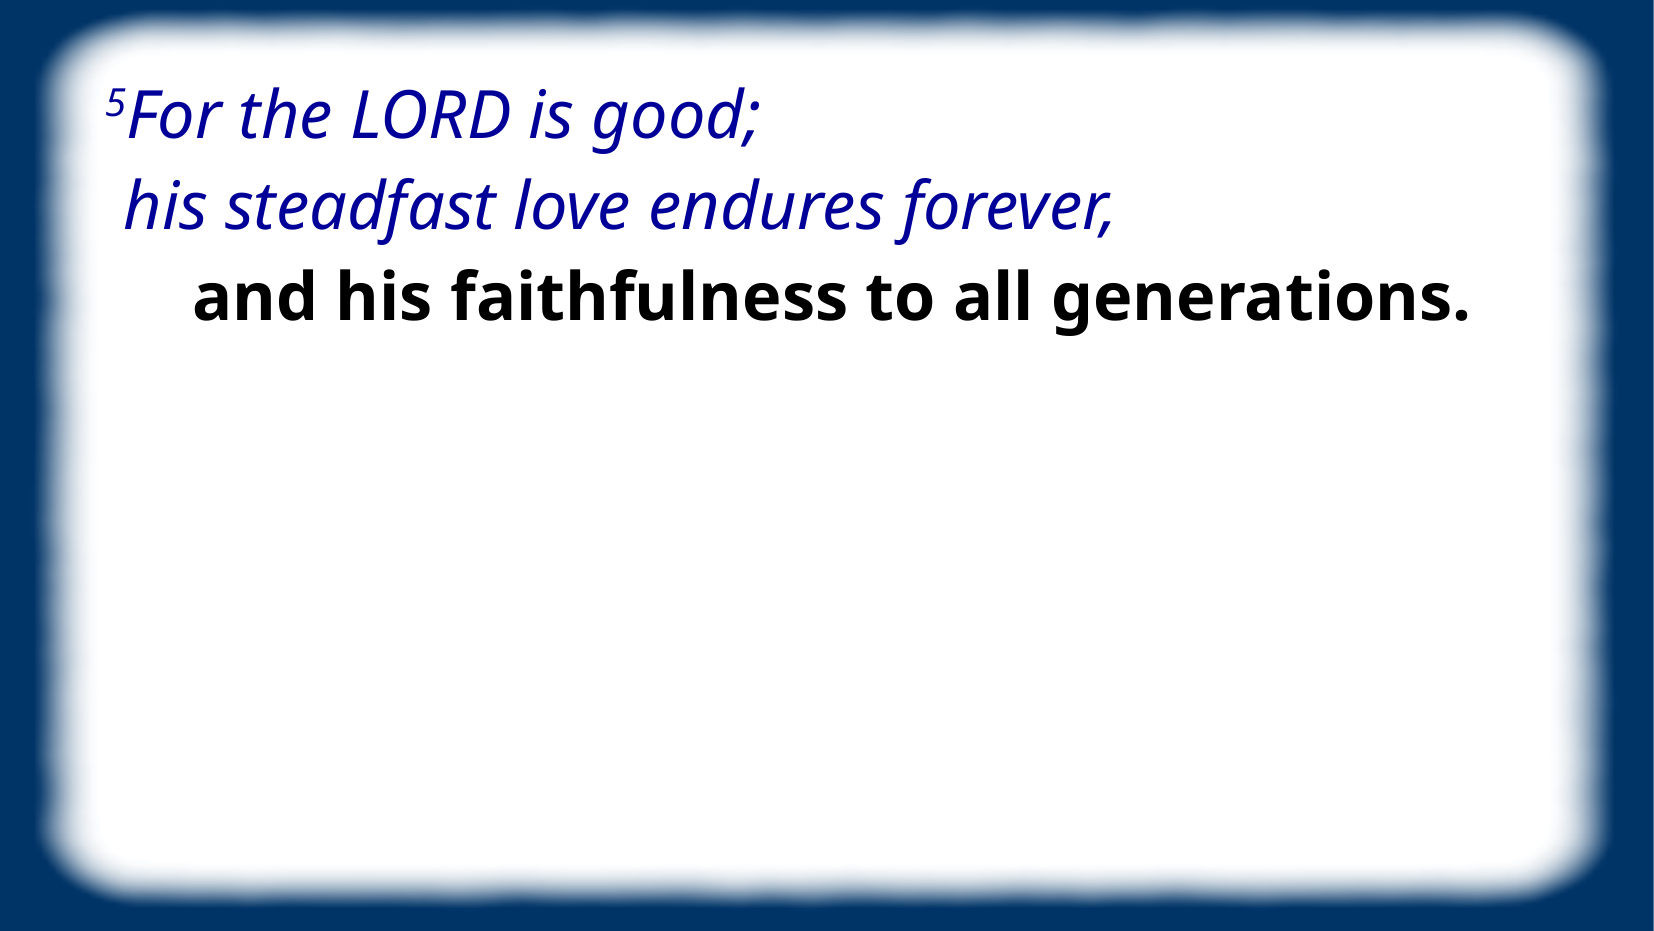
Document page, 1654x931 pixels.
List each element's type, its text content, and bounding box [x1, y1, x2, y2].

text_box 5For the LORD is good; his steadfast love endures forever, and his faithfulness to all generations. [90, 60, 1561, 361]
picture [0, 0, 1654, 931]
